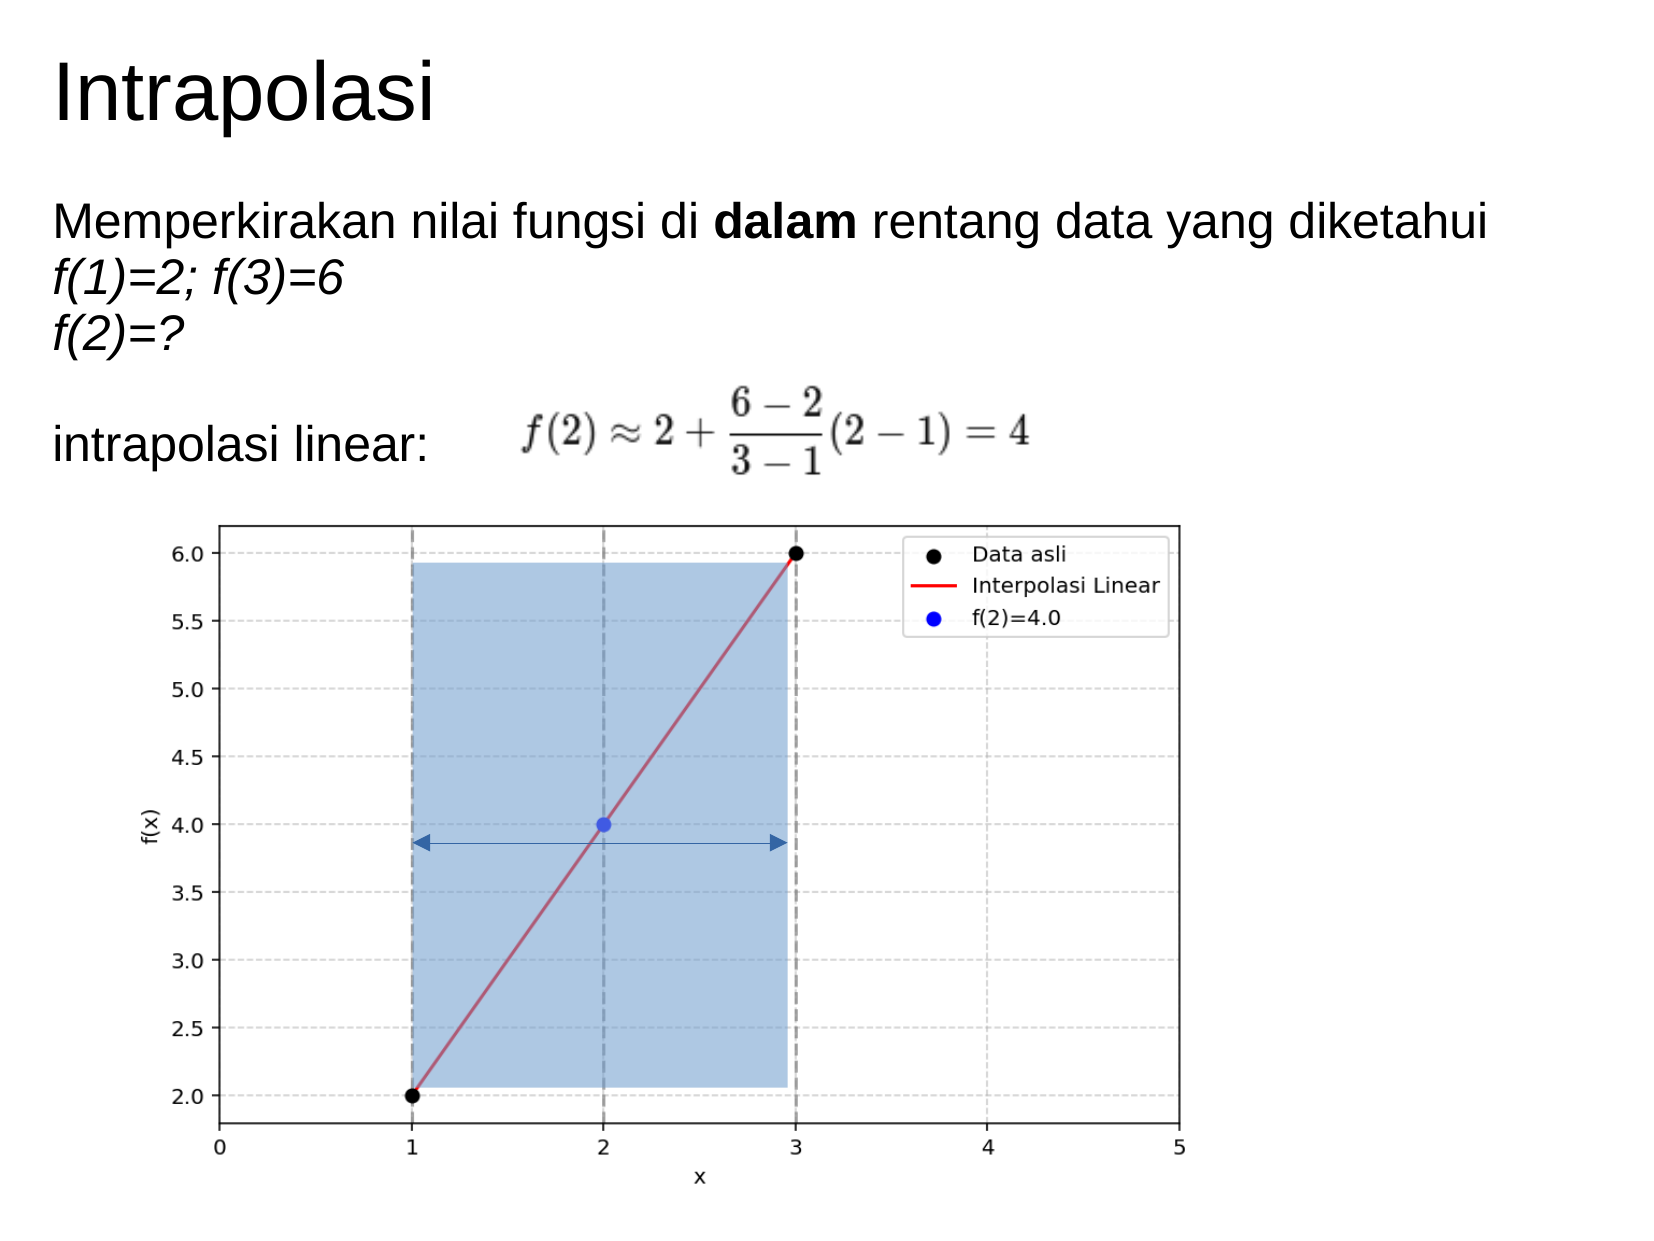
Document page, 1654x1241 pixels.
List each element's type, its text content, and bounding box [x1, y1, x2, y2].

text_box Intrapolasi Memperkirakan nilai fungsi di dalam rentang data yang diketahui f(1)=2; f(3)=6 f(2)=? intrapolasi linear: [37, 37, 1543, 759]
picture [487, 350, 1081, 488]
text_box [412, 843, 788, 1088]
text_box [412, 562, 788, 843]
picture [126, 759, 1201, 1203]
